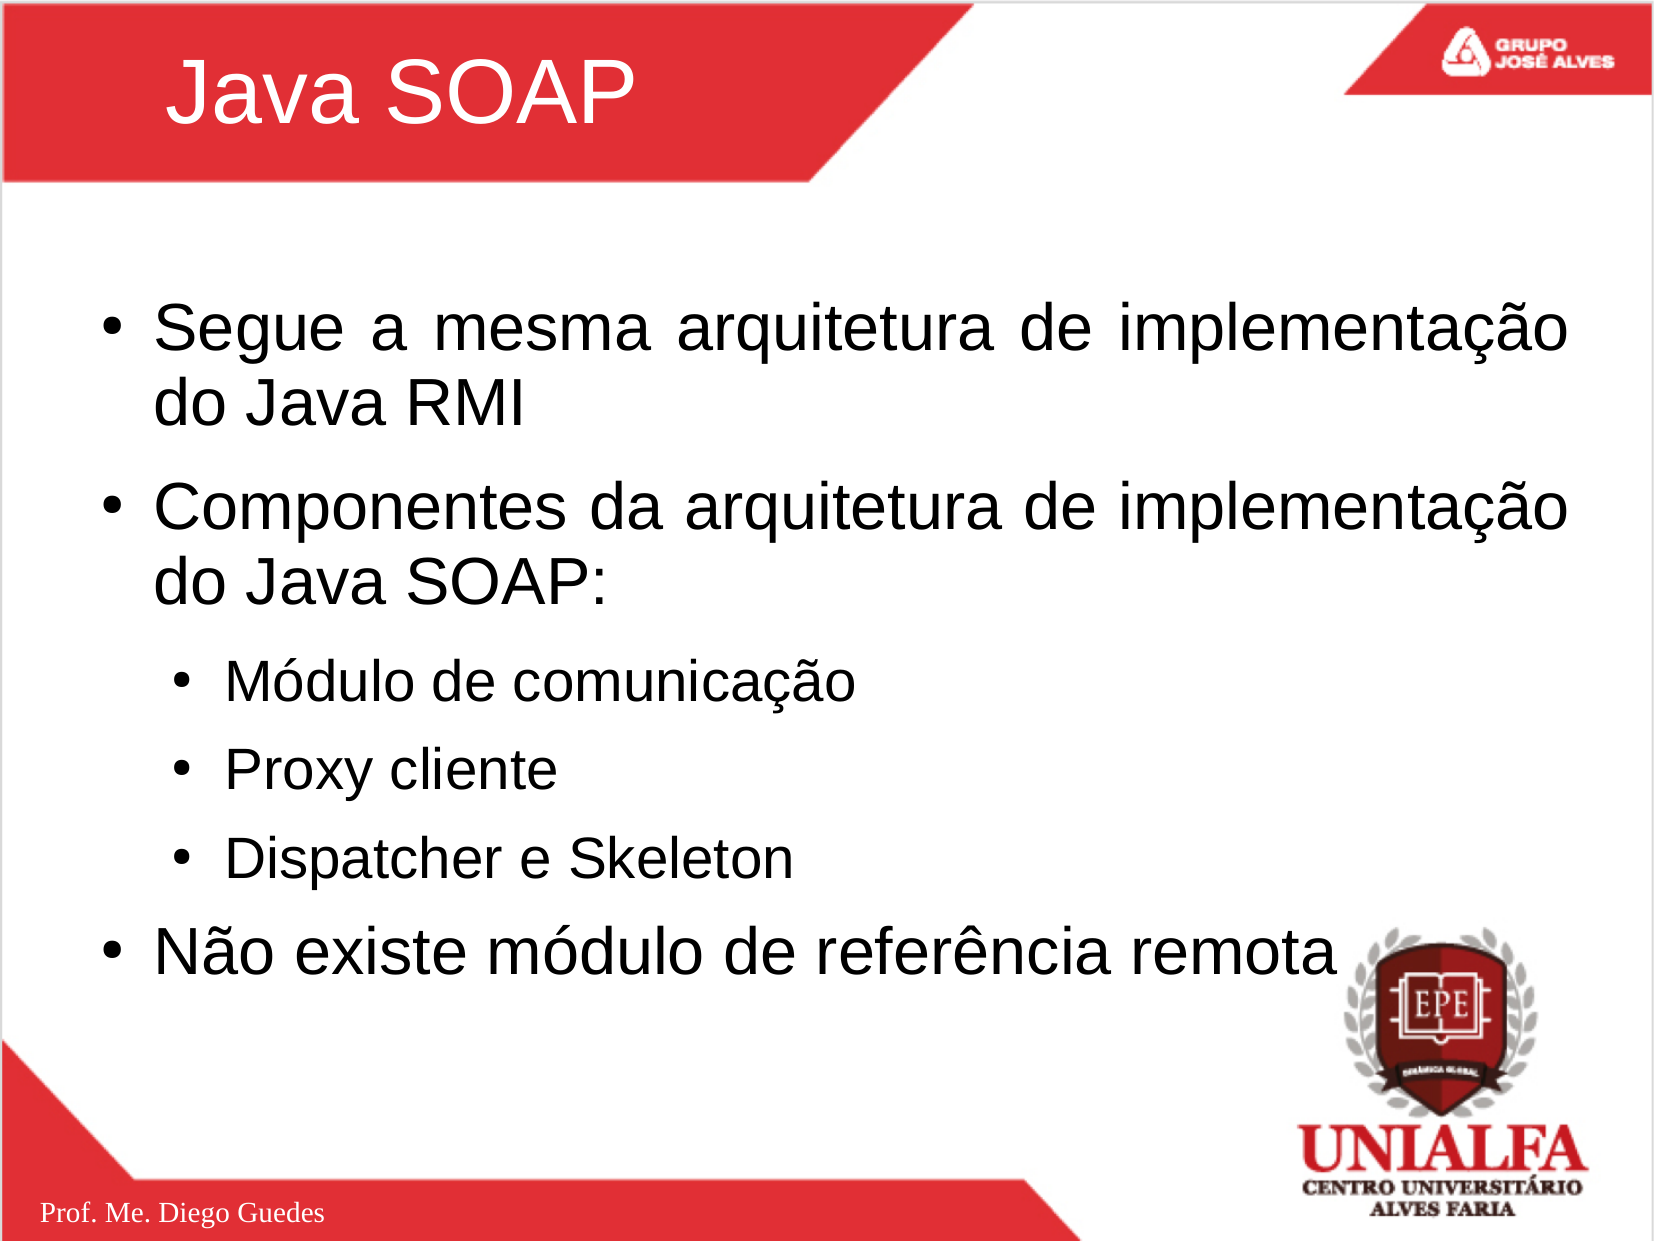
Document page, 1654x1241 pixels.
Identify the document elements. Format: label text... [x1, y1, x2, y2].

picture [0, 0, 1654, 1241]
title Java SOAP [6, 11, 799, 174]
list Segue a mesma arquitetura de implementação do Java RMI Componentes da arquitetura de implementação do Java SOAP: Módulo de comunicação Proxy cliente Dispatcher e Skeleton Não existe módulo de referência remota [82, 290, 1571, 1109]
